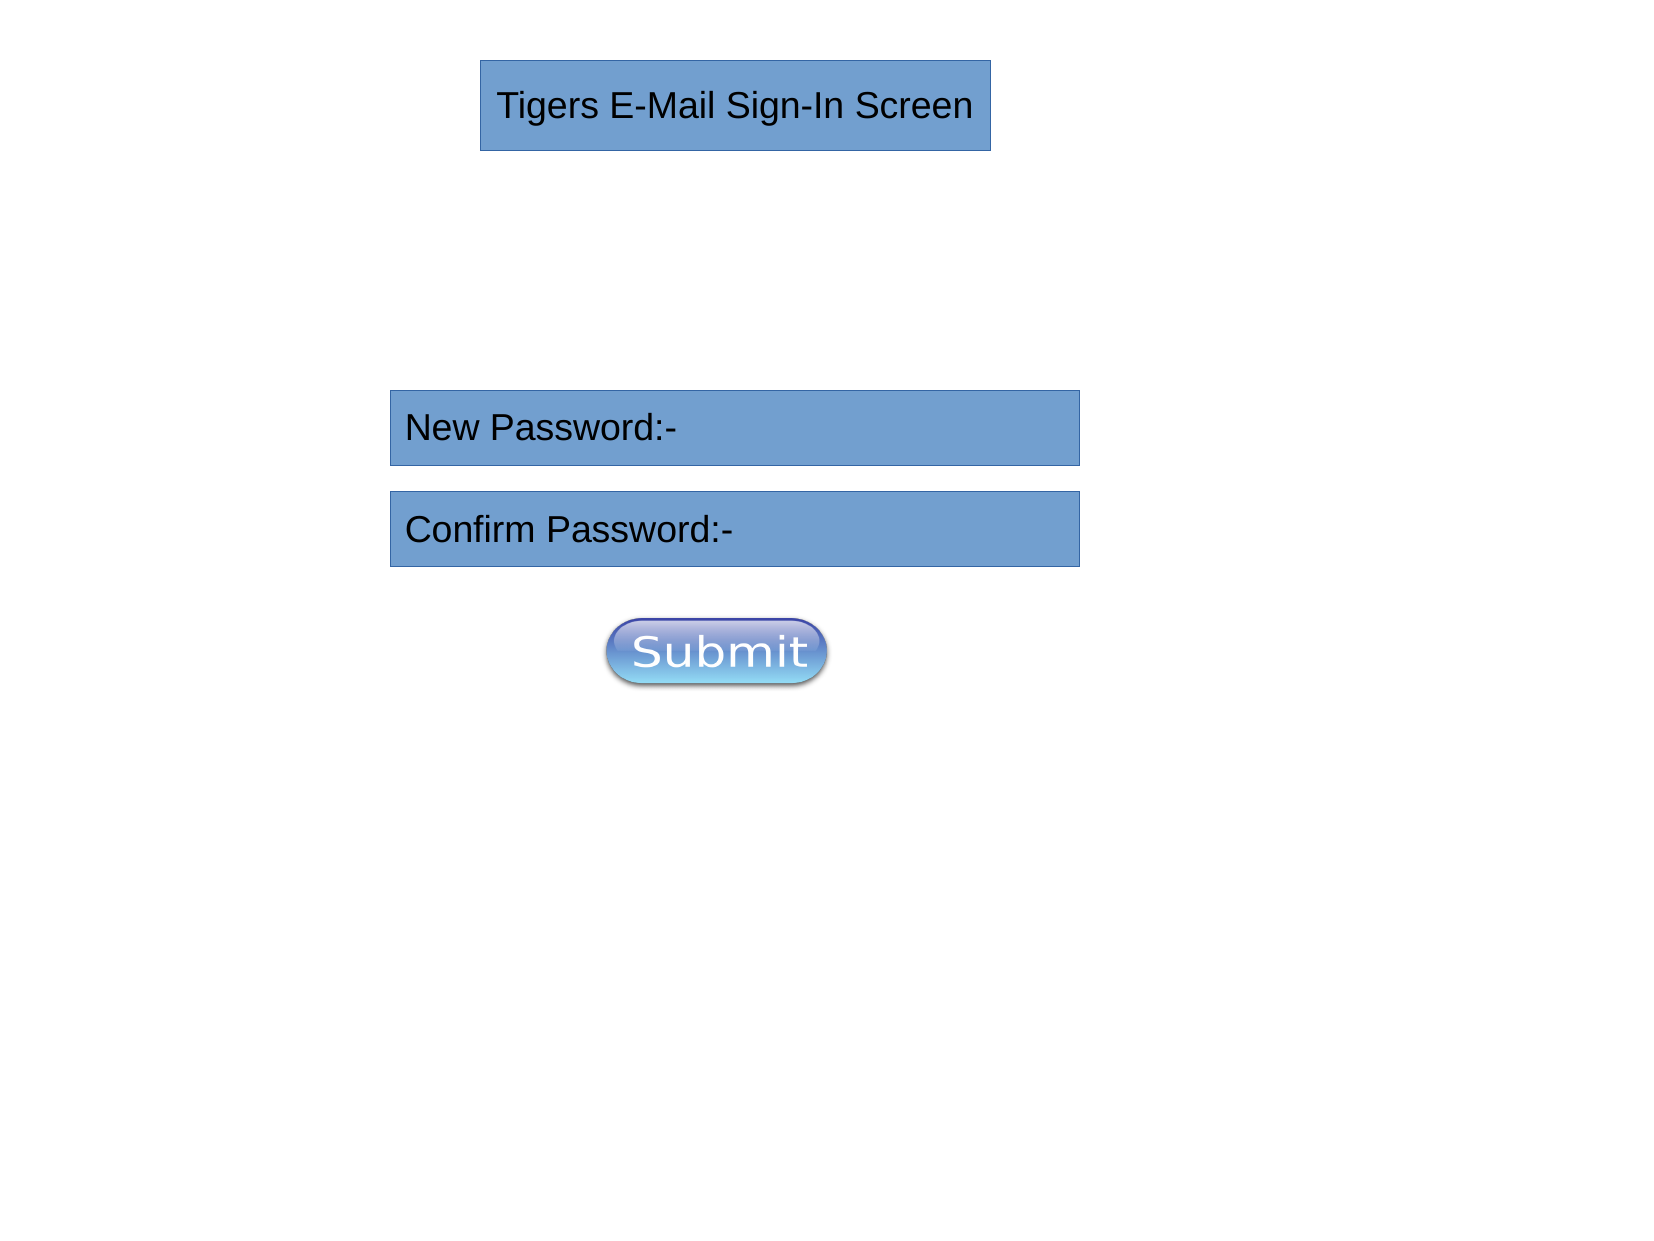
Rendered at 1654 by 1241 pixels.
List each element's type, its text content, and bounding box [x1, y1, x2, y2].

text_box Confirm Password:- [390, 491, 1080, 567]
text_box Tigers E-Mail Sign-In Screen [480, 60, 991, 151]
picture [600, 614, 833, 692]
text_box New Password:- [390, 390, 1080, 466]
